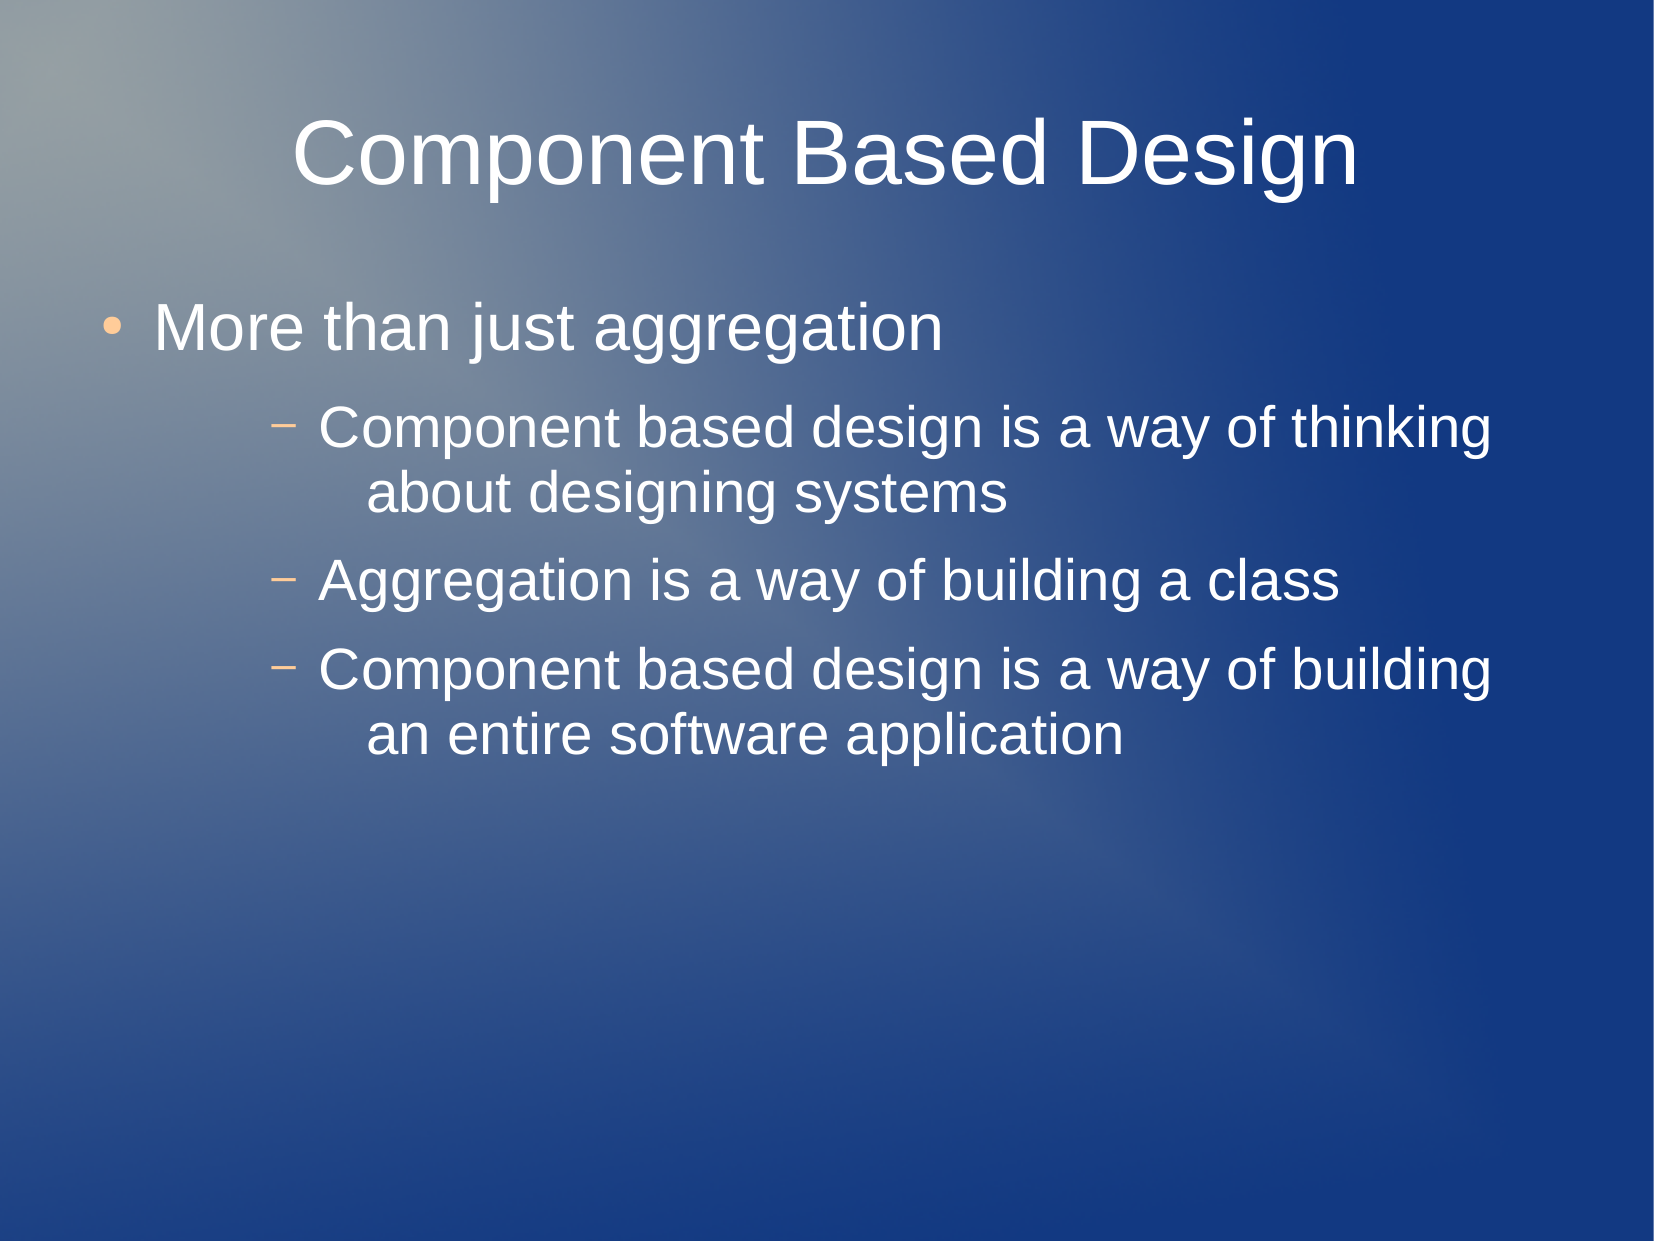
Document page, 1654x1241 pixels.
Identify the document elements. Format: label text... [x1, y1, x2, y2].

title Component Based Design [82, 49, 1571, 257]
list More than just aggregation Component based design is a way of thinking about designing systems Aggregation is a way of building a class Component based design is a way of building an entire software application [82, 290, 1571, 1109]
picture [0, 0, 1654, 1241]
